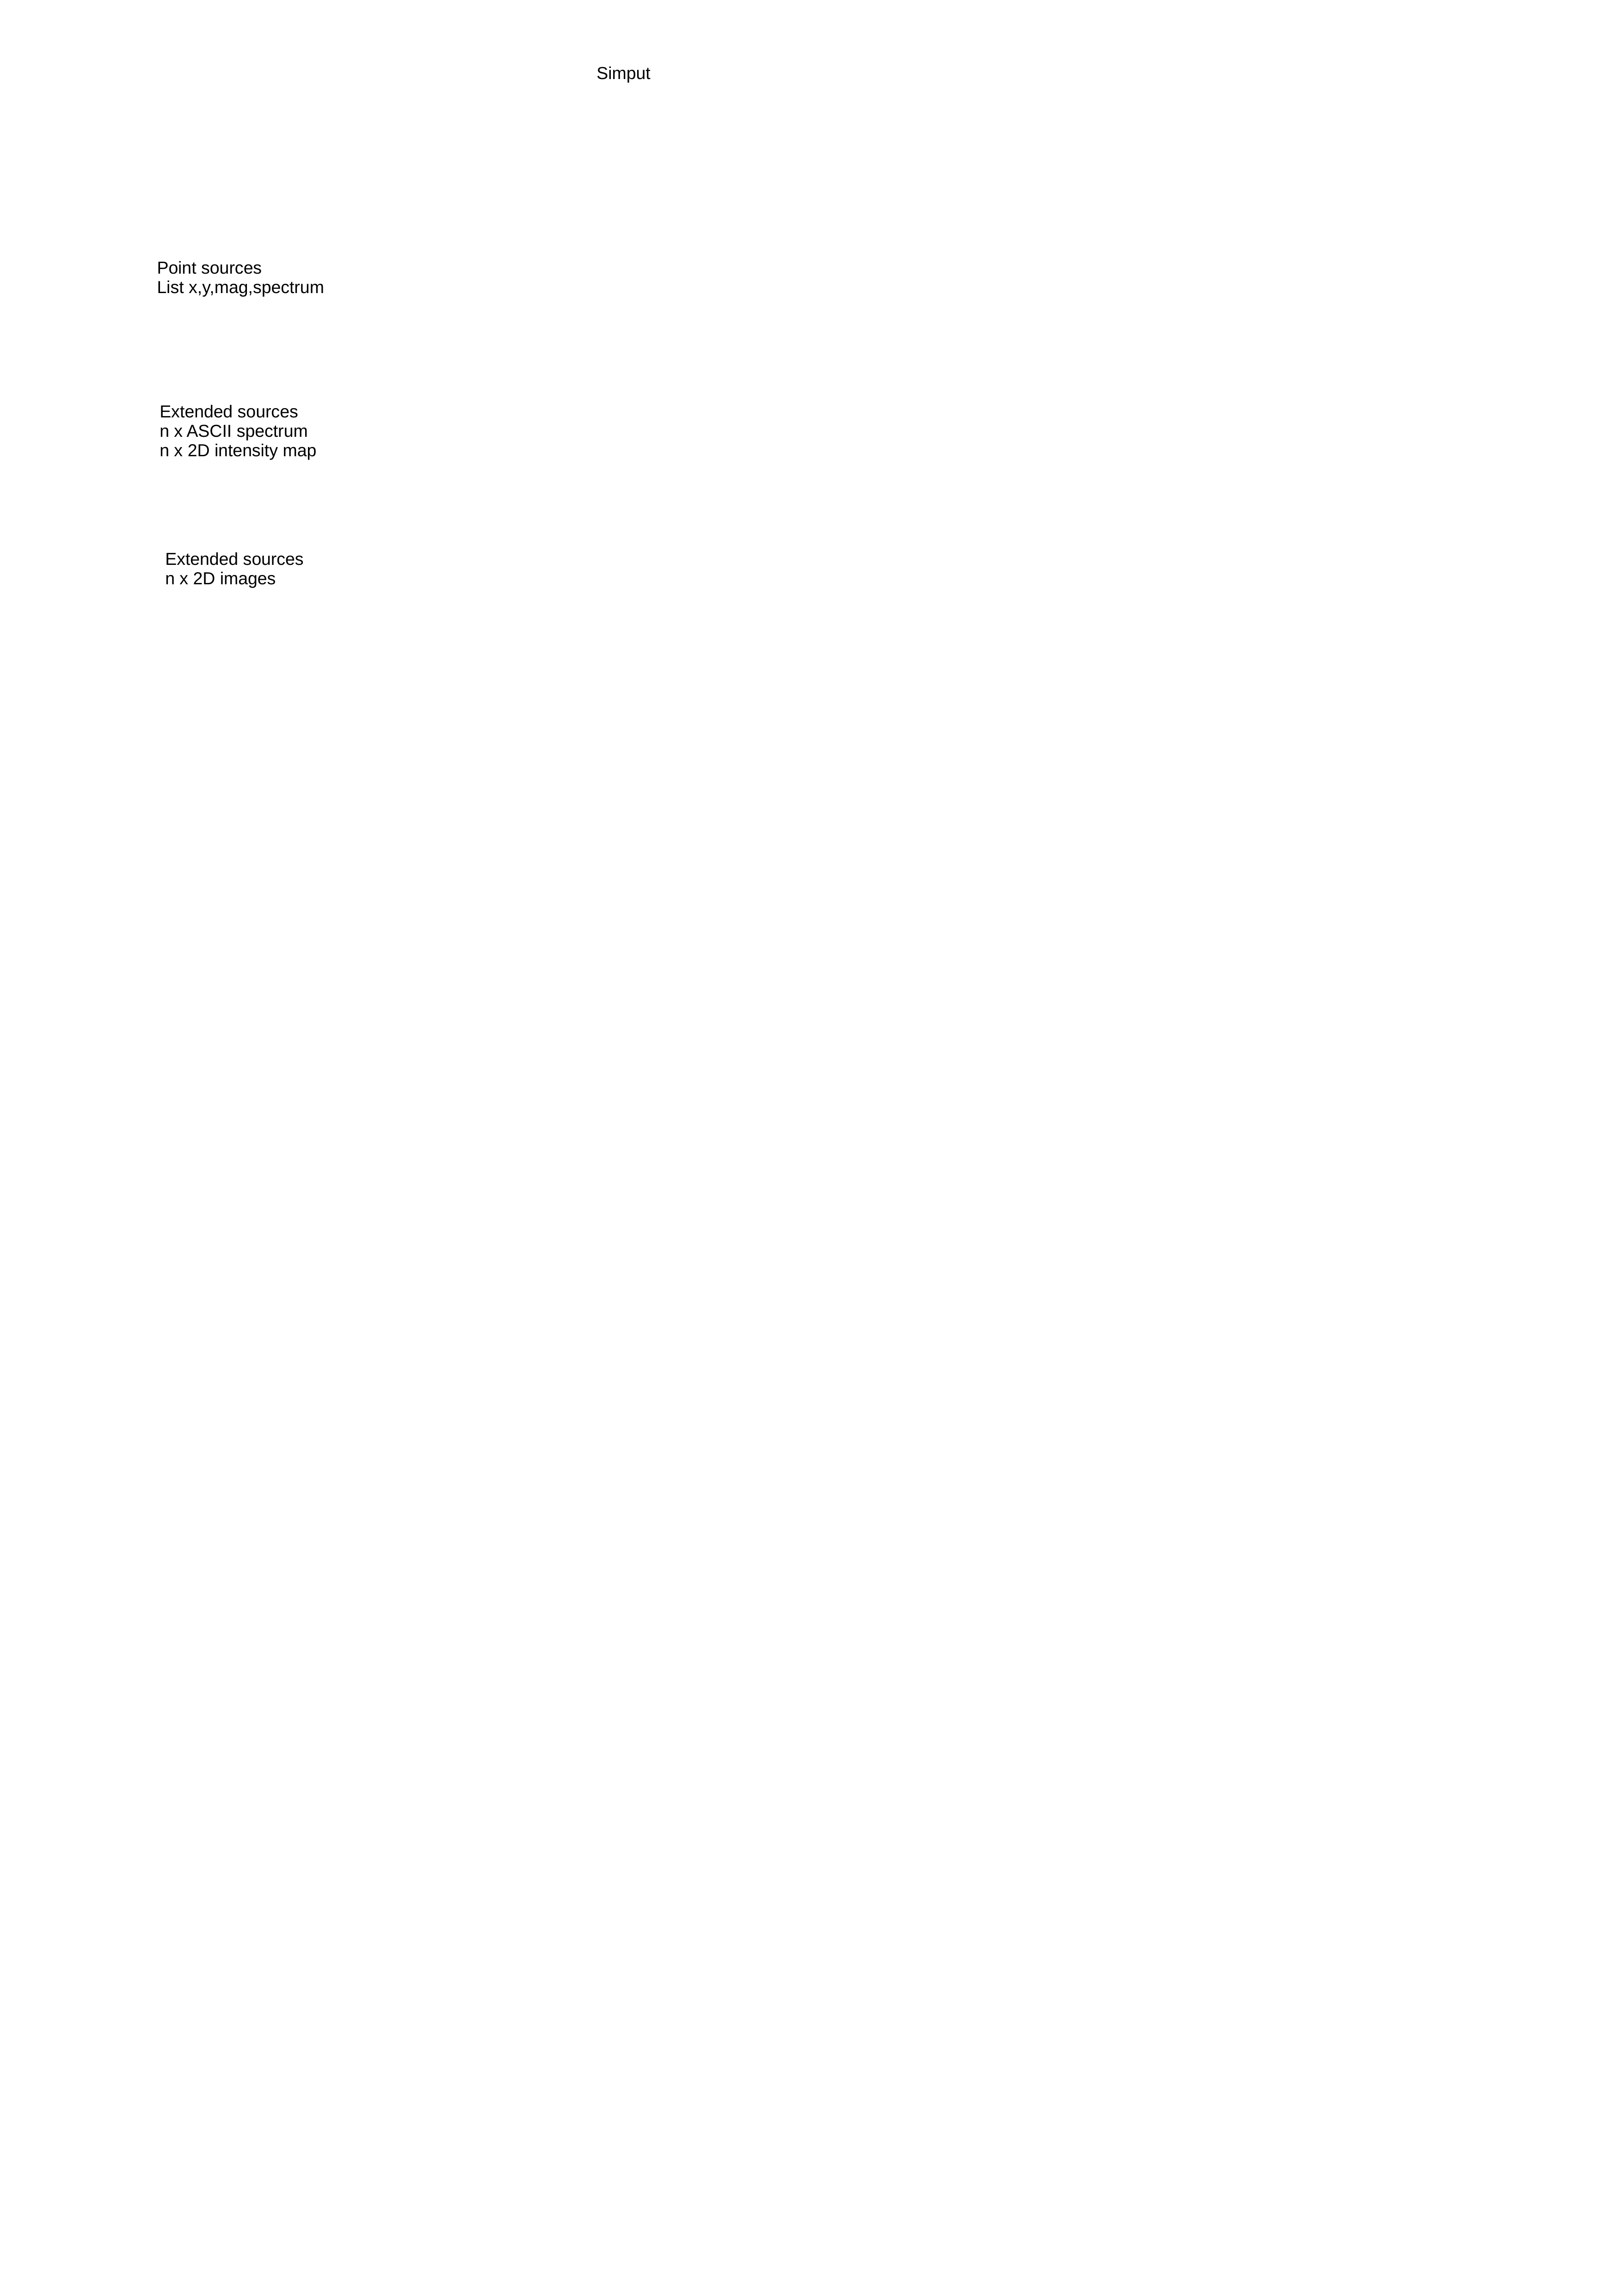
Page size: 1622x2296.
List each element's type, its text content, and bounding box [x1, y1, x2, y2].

text_box Simput [590, 60, 1049, 86]
text_box Point sources List x,y,mag,spectrum [150, 254, 342, 300]
text_box Extended sources n x ASCII spectrum n x 2D intensity map [153, 398, 366, 464]
text_box Extended sources n x 2D images [158, 546, 312, 592]
